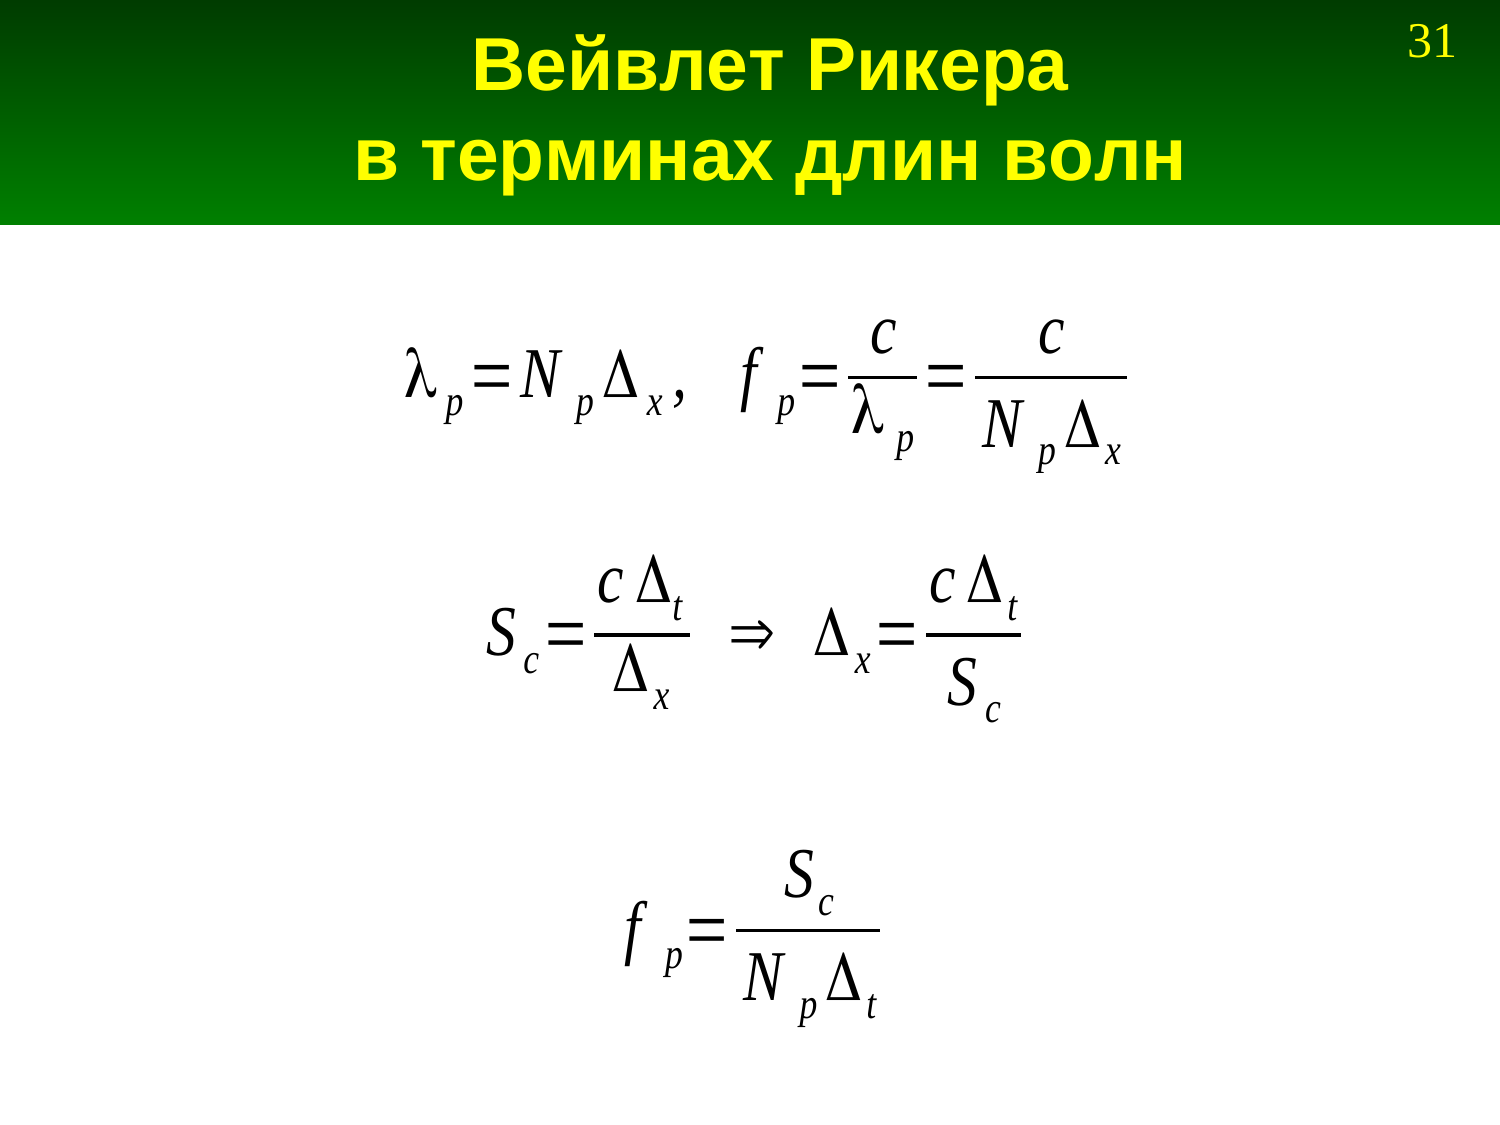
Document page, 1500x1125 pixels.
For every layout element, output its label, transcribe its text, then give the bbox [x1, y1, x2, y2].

title Вейвлет Рикера в терминах длин волн [100, 7, 1441, 204]
chart [389, 290, 1144, 473]
chart [467, 539, 1040, 733]
chart [598, 834, 898, 1028]
